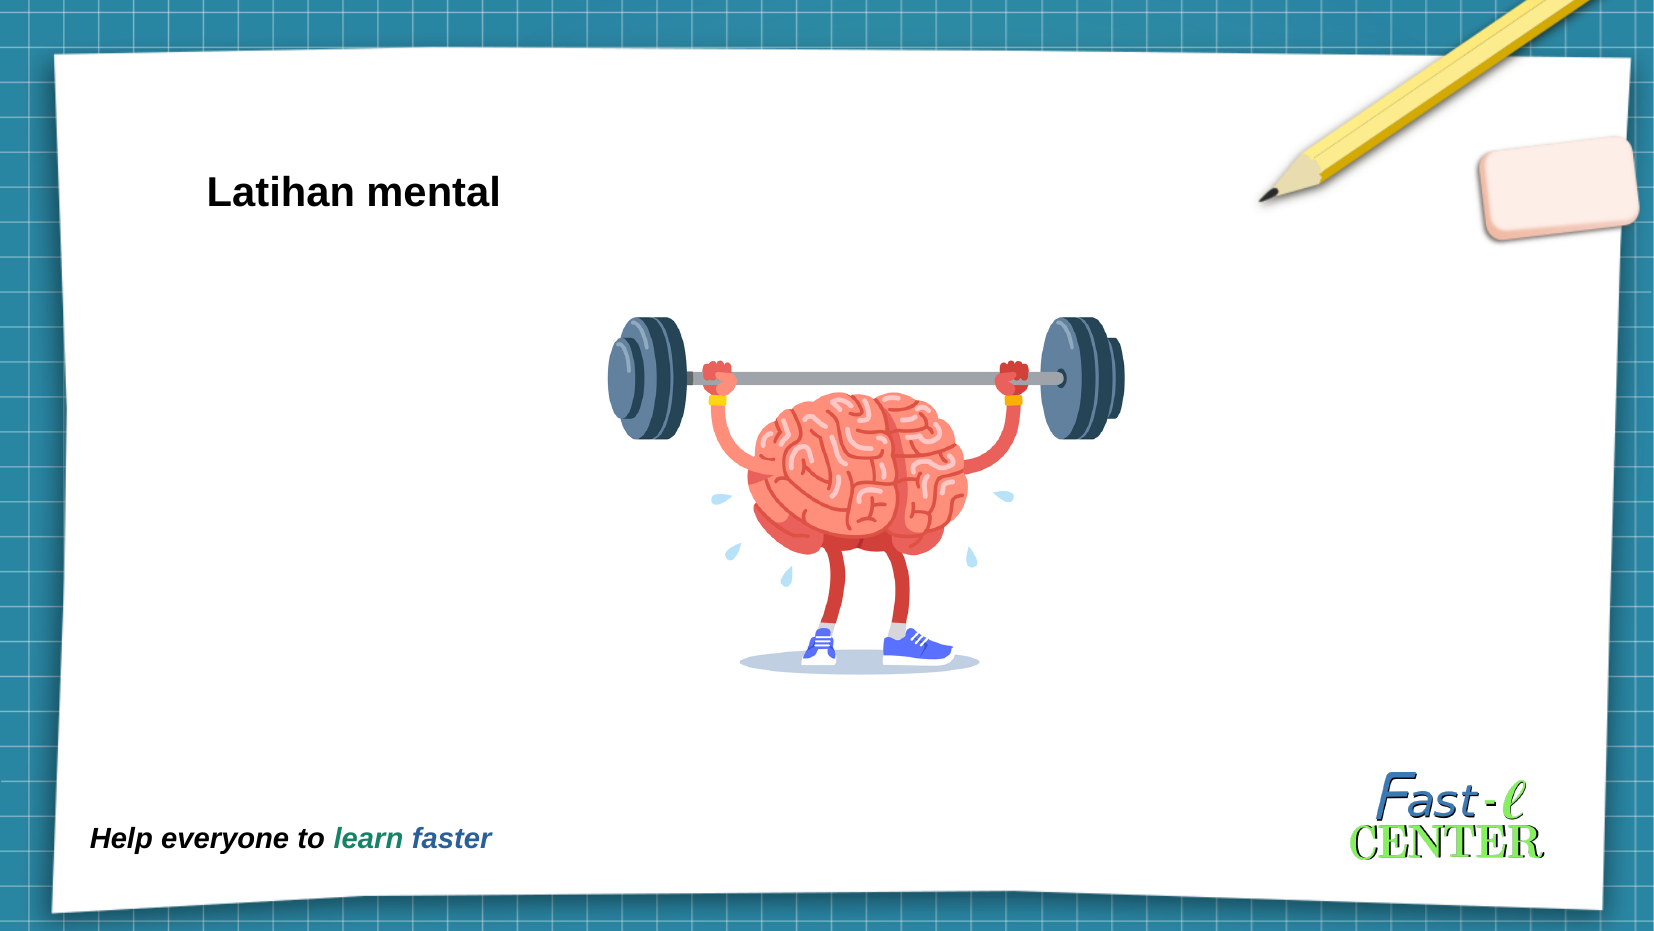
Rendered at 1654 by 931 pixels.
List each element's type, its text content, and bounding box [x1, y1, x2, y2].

text_box Help everyone to learn faster [75, 814, 507, 863]
text_box Latihan mental [191, 160, 676, 226]
picture [0, 0, 1654, 931]
